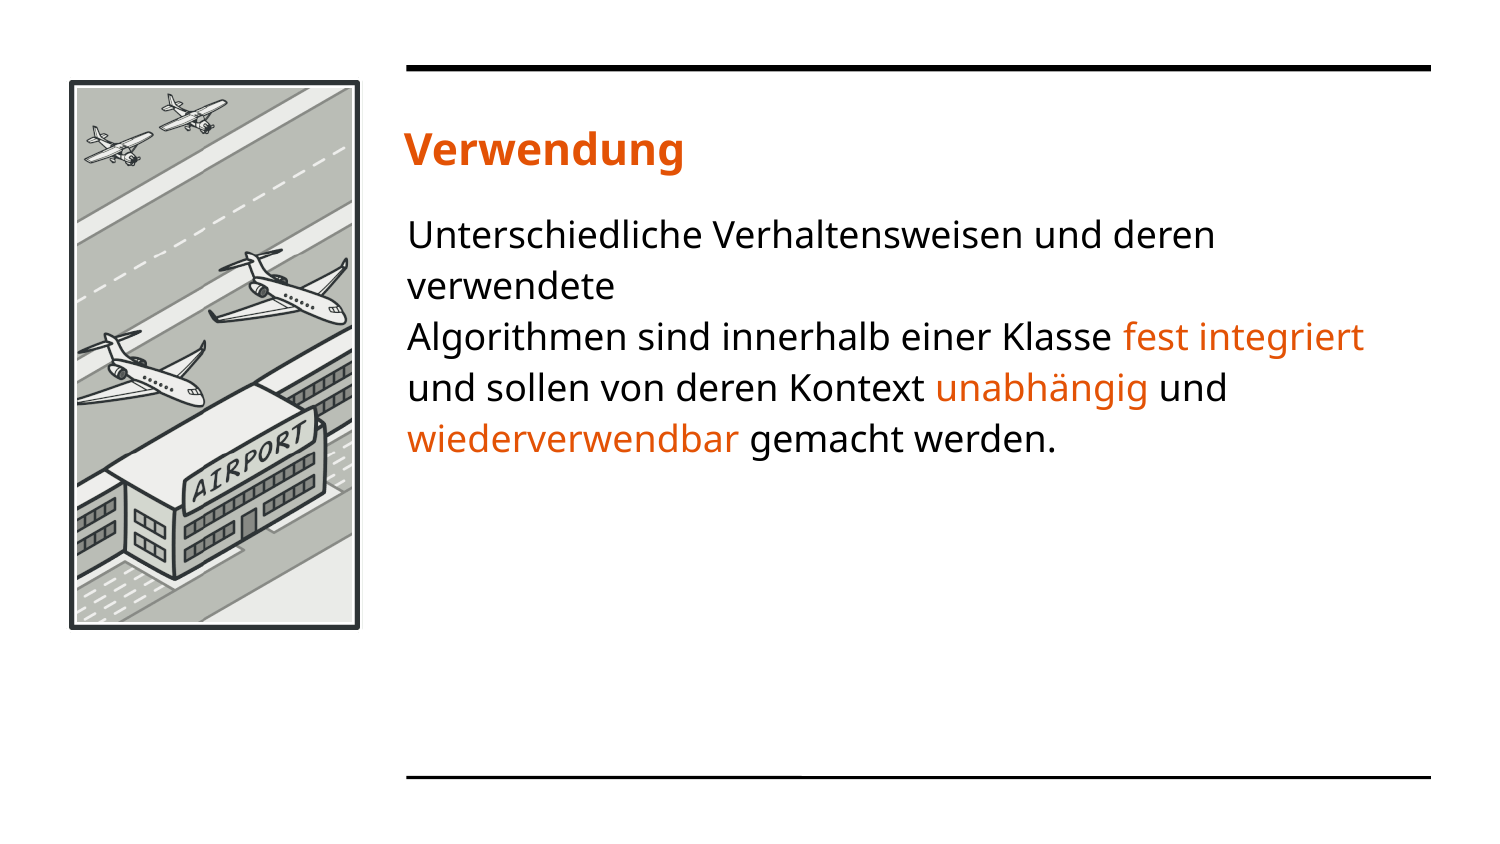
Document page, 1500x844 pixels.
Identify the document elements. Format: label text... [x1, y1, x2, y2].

picture [65, 74, 363, 758]
title Verwendung [389, 103, 1428, 194]
subtitle Unterschiedliche Verhaltensweisen und deren verwendete Algorithmen sind innerhalb einer Klasse fest integriert und sollen von deren Kontext unabhängig und wiederverwendbar gemacht werden. [392, 193, 1431, 735]
